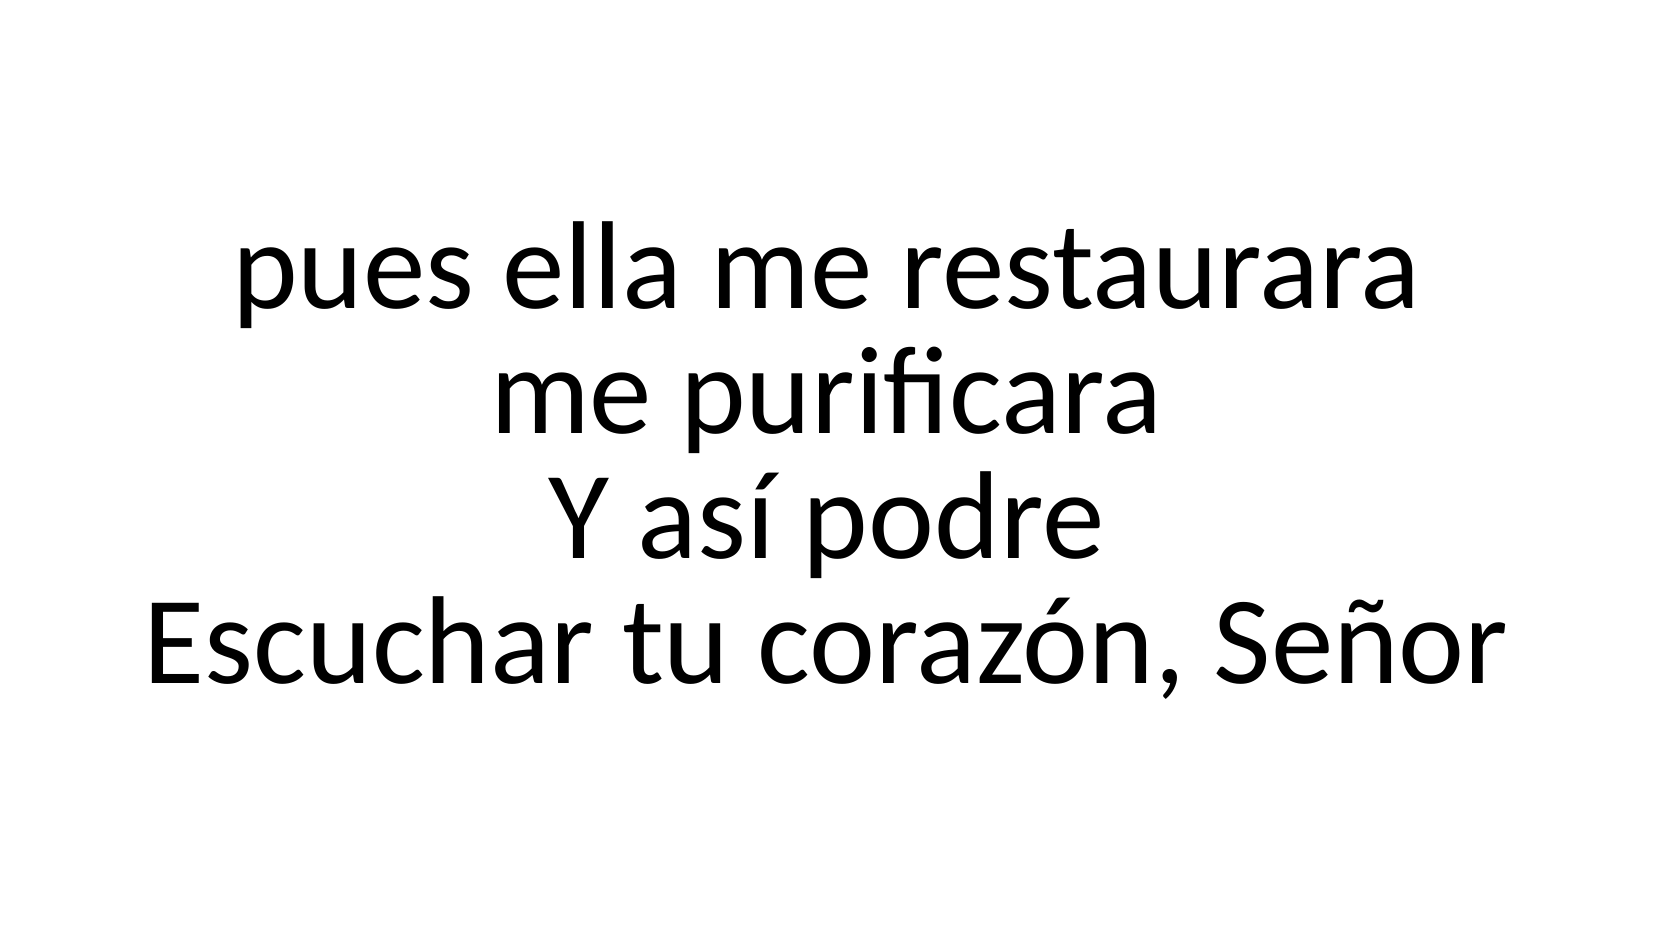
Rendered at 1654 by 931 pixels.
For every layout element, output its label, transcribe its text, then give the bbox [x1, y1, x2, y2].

title pues ella me restaurara me purificara Y así podre Escuchar tu corazón, Señor [0, 0, 1654, 931]
